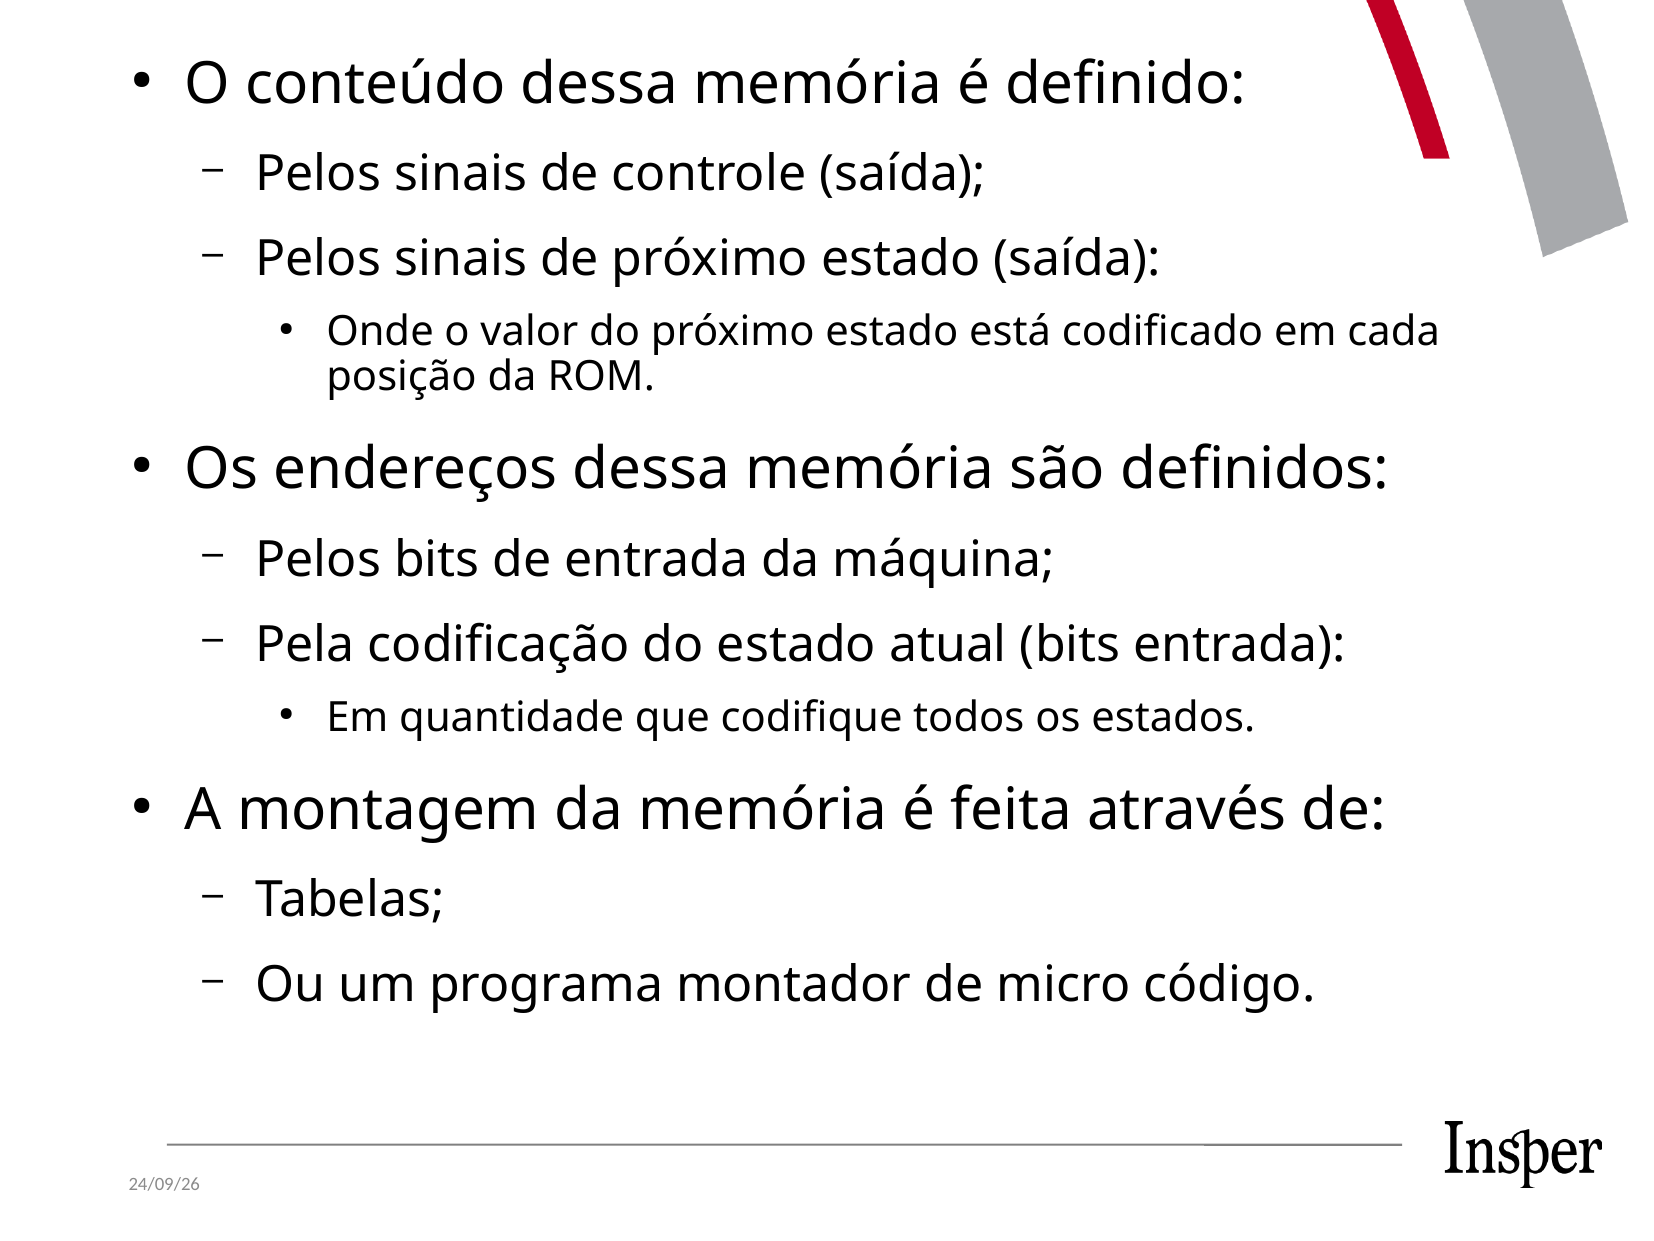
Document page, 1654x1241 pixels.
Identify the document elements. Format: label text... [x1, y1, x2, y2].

list O conteúdo dessa memória é definido: Pelos sinais de controle (saída); Pelos sinais de próximo estado (saída): Onde o valor do próximo estado está codificado em cada posição da ROM. Os endereços dessa memória são definidos: Pelos bits de entrada da máquina; Pela codificação do estado atual (bits entrada): Em quantidade que codifique todos os estados. A montagem da memória é feita através de: Tabelas; Ou um programa montador de micro código. [113, 53, 1540, 1134]
